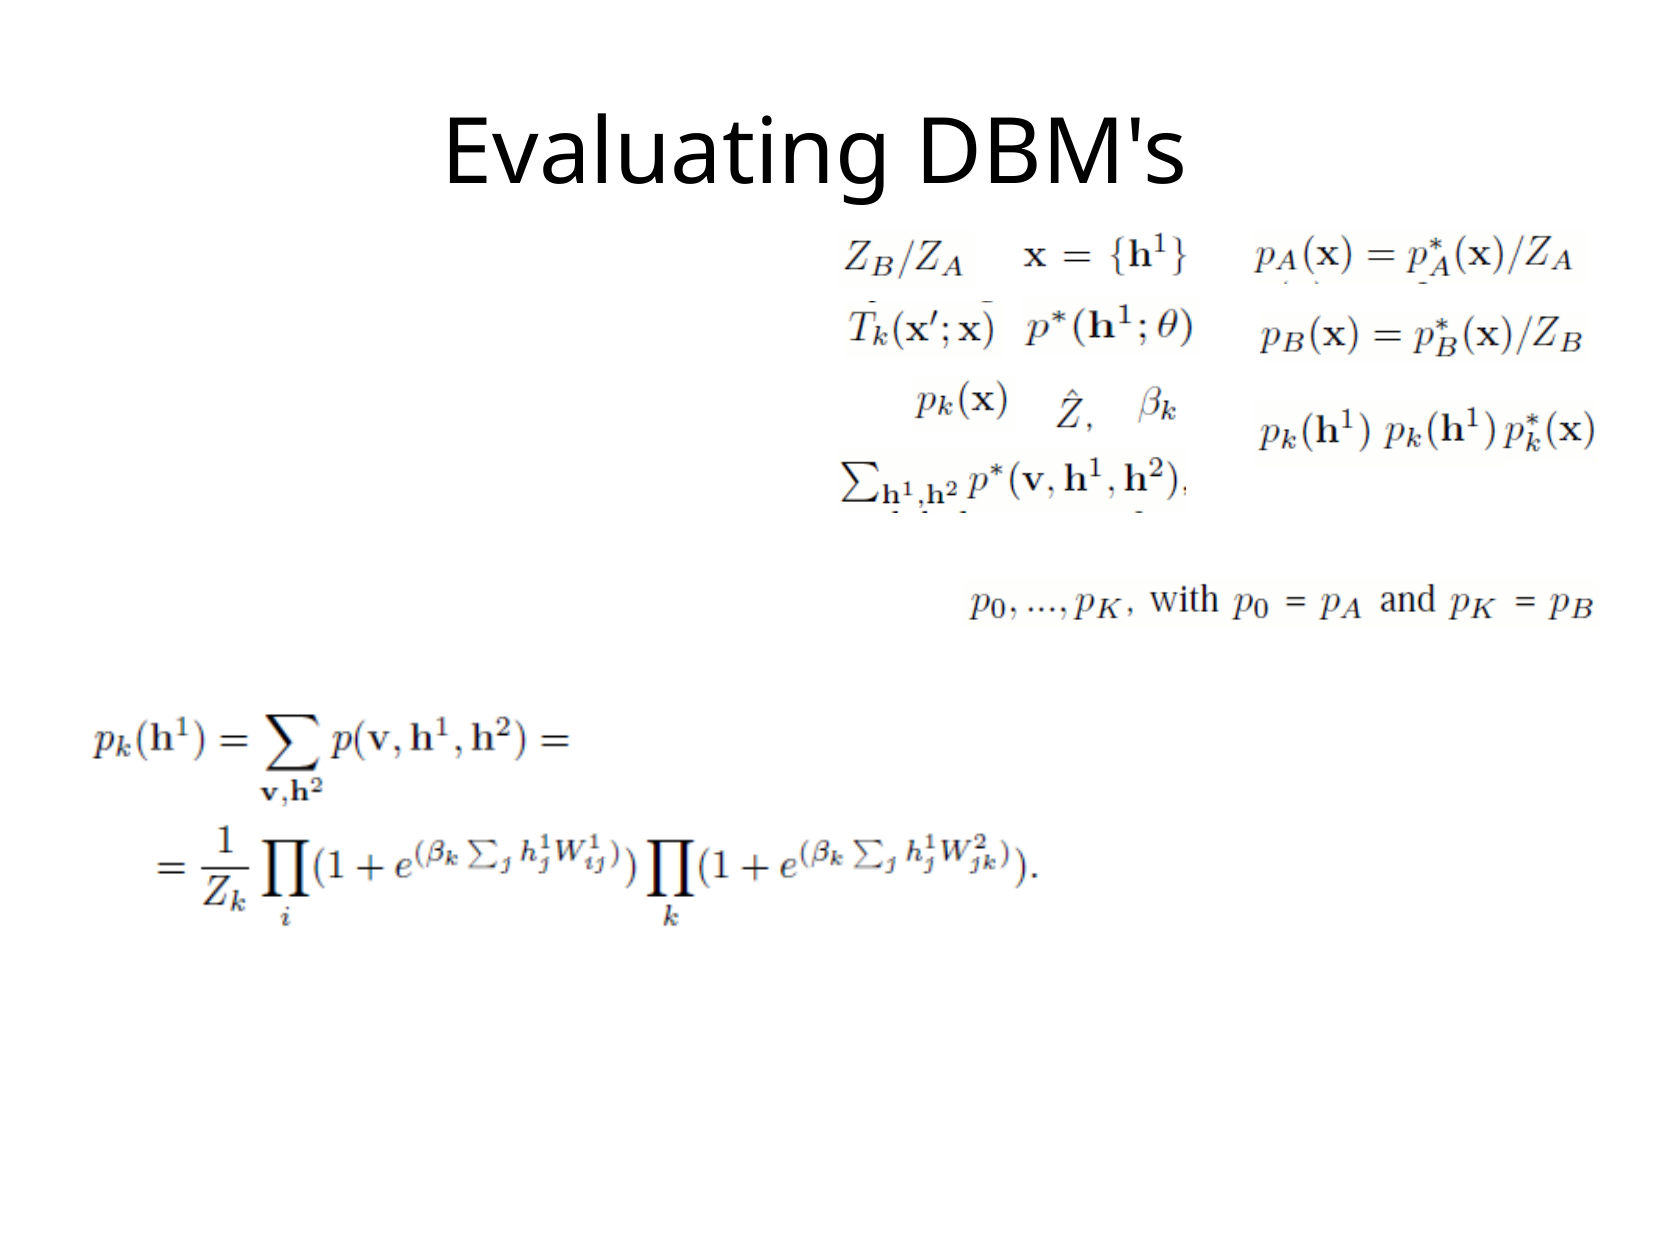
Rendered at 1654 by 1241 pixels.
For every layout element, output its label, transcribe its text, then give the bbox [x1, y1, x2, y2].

picture [1021, 295, 1199, 355]
picture [838, 448, 1186, 513]
picture [838, 230, 975, 287]
picture [912, 377, 1016, 432]
picture [1133, 377, 1193, 432]
picture [962, 578, 1599, 628]
picture [1021, 230, 1193, 279]
picture [1260, 312, 1589, 363]
picture [1251, 230, 1589, 284]
title Evaluating DBM's [383, 59, 1247, 237]
picture [1045, 383, 1094, 438]
picture [1253, 401, 1597, 468]
picture [844, 301, 1004, 358]
picture [85, 711, 1046, 945]
